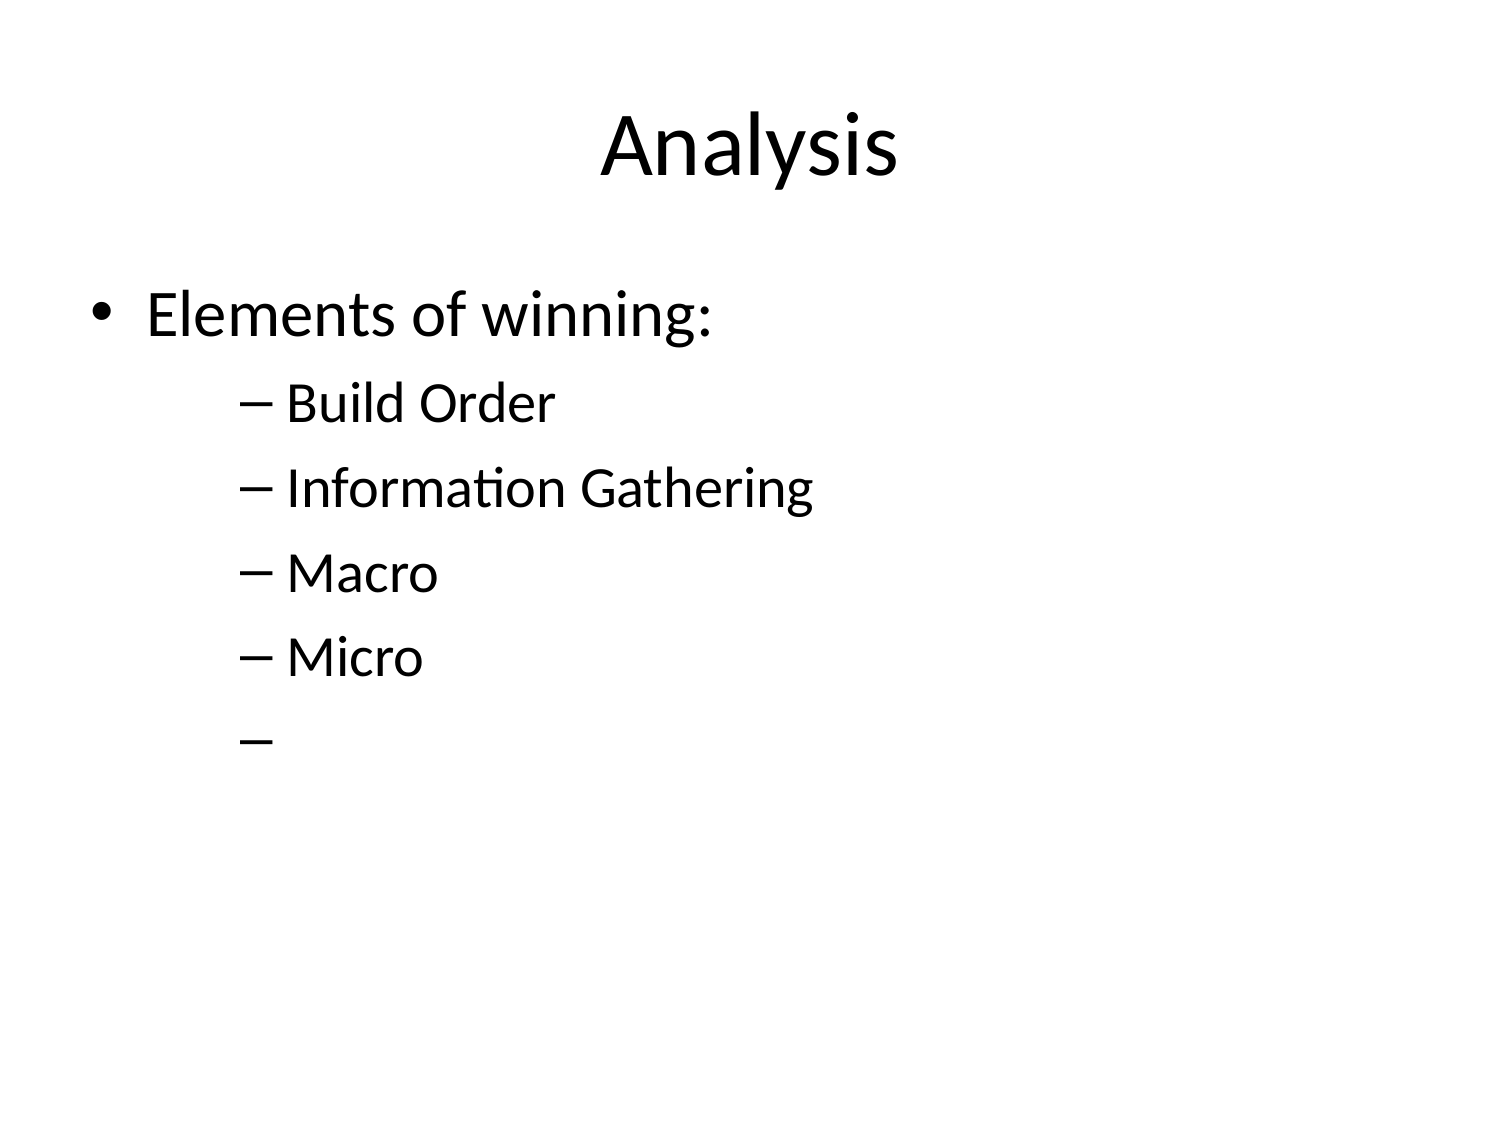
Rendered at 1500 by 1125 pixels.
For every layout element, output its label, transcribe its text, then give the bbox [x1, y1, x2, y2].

title Analysis [75, 45, 1426, 233]
list Elements of winning: Build Order Information Gathering Macro Micro [75, 262, 1426, 1005]
